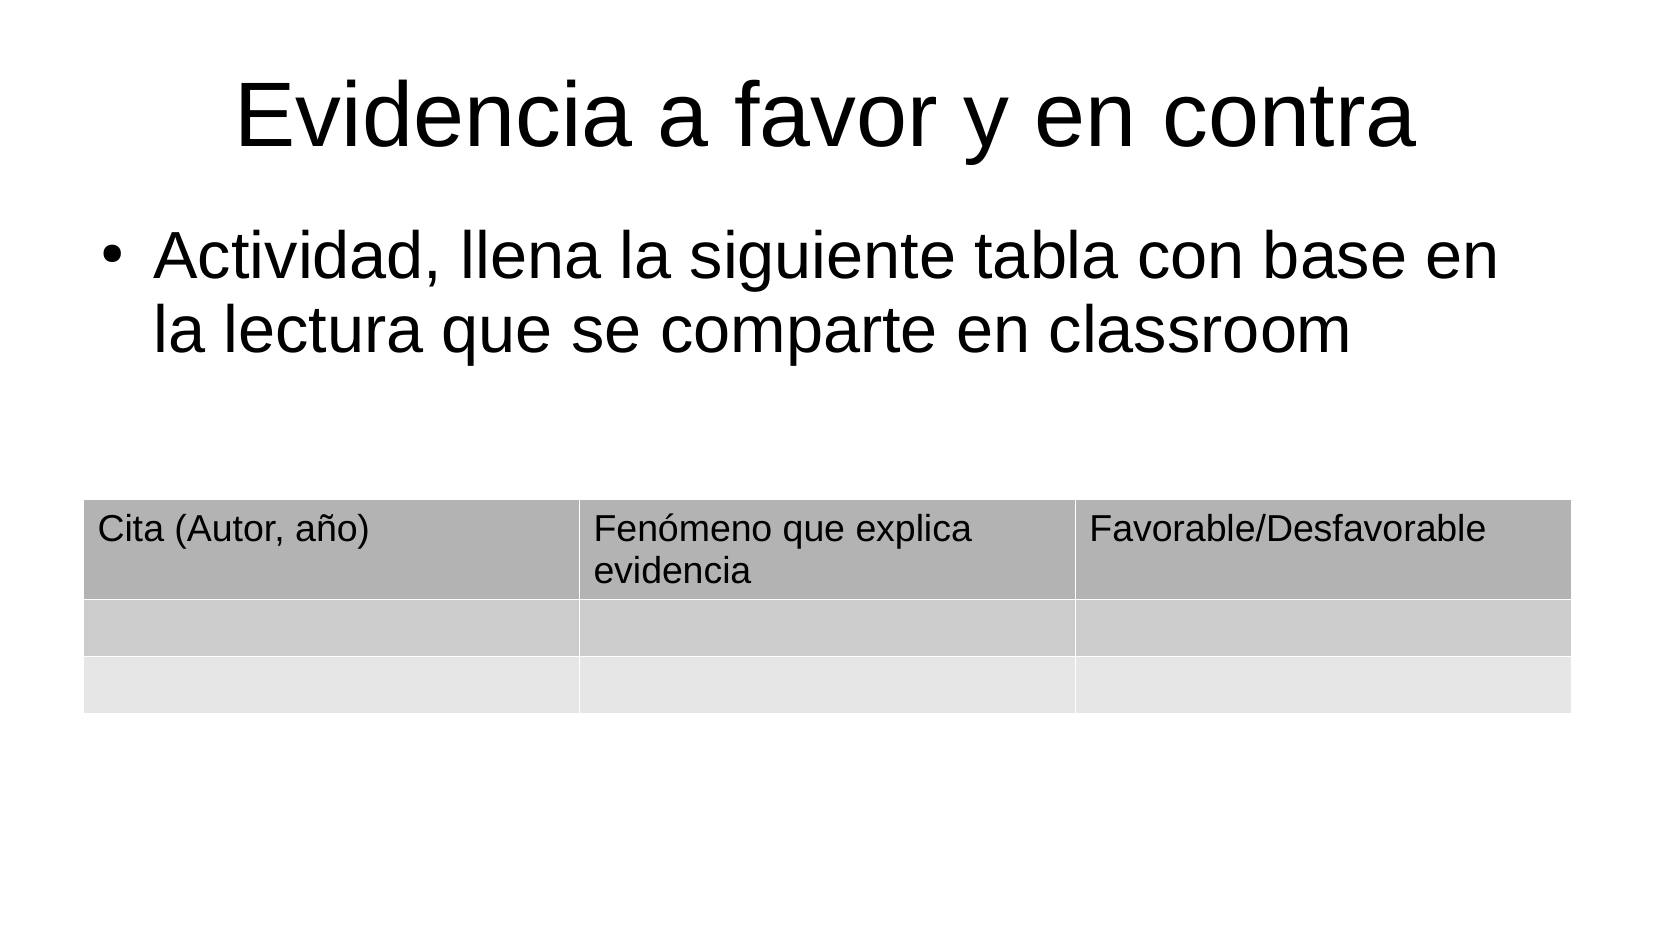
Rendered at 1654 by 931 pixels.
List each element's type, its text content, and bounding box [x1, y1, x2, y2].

table_header Favorable/Desfavorable [1076, 500, 1571, 599]
table_cell [84, 600, 579, 656]
table_cell [84, 657, 579, 713]
table_cell [580, 657, 1075, 713]
table_cell [1076, 600, 1571, 656]
table_header Cita (Autor, año) [84, 500, 579, 599]
title Evidencia a favor y en contra [82, 37, 1571, 193]
table_header Fenómeno que explica evidencia [580, 500, 1075, 599]
table_cell [1076, 657, 1571, 713]
list Actividad, llena la siguiente tabla con base en la lectura que se comparte en classroom [82, 217, 1571, 475]
table_cell [580, 600, 1075, 656]
